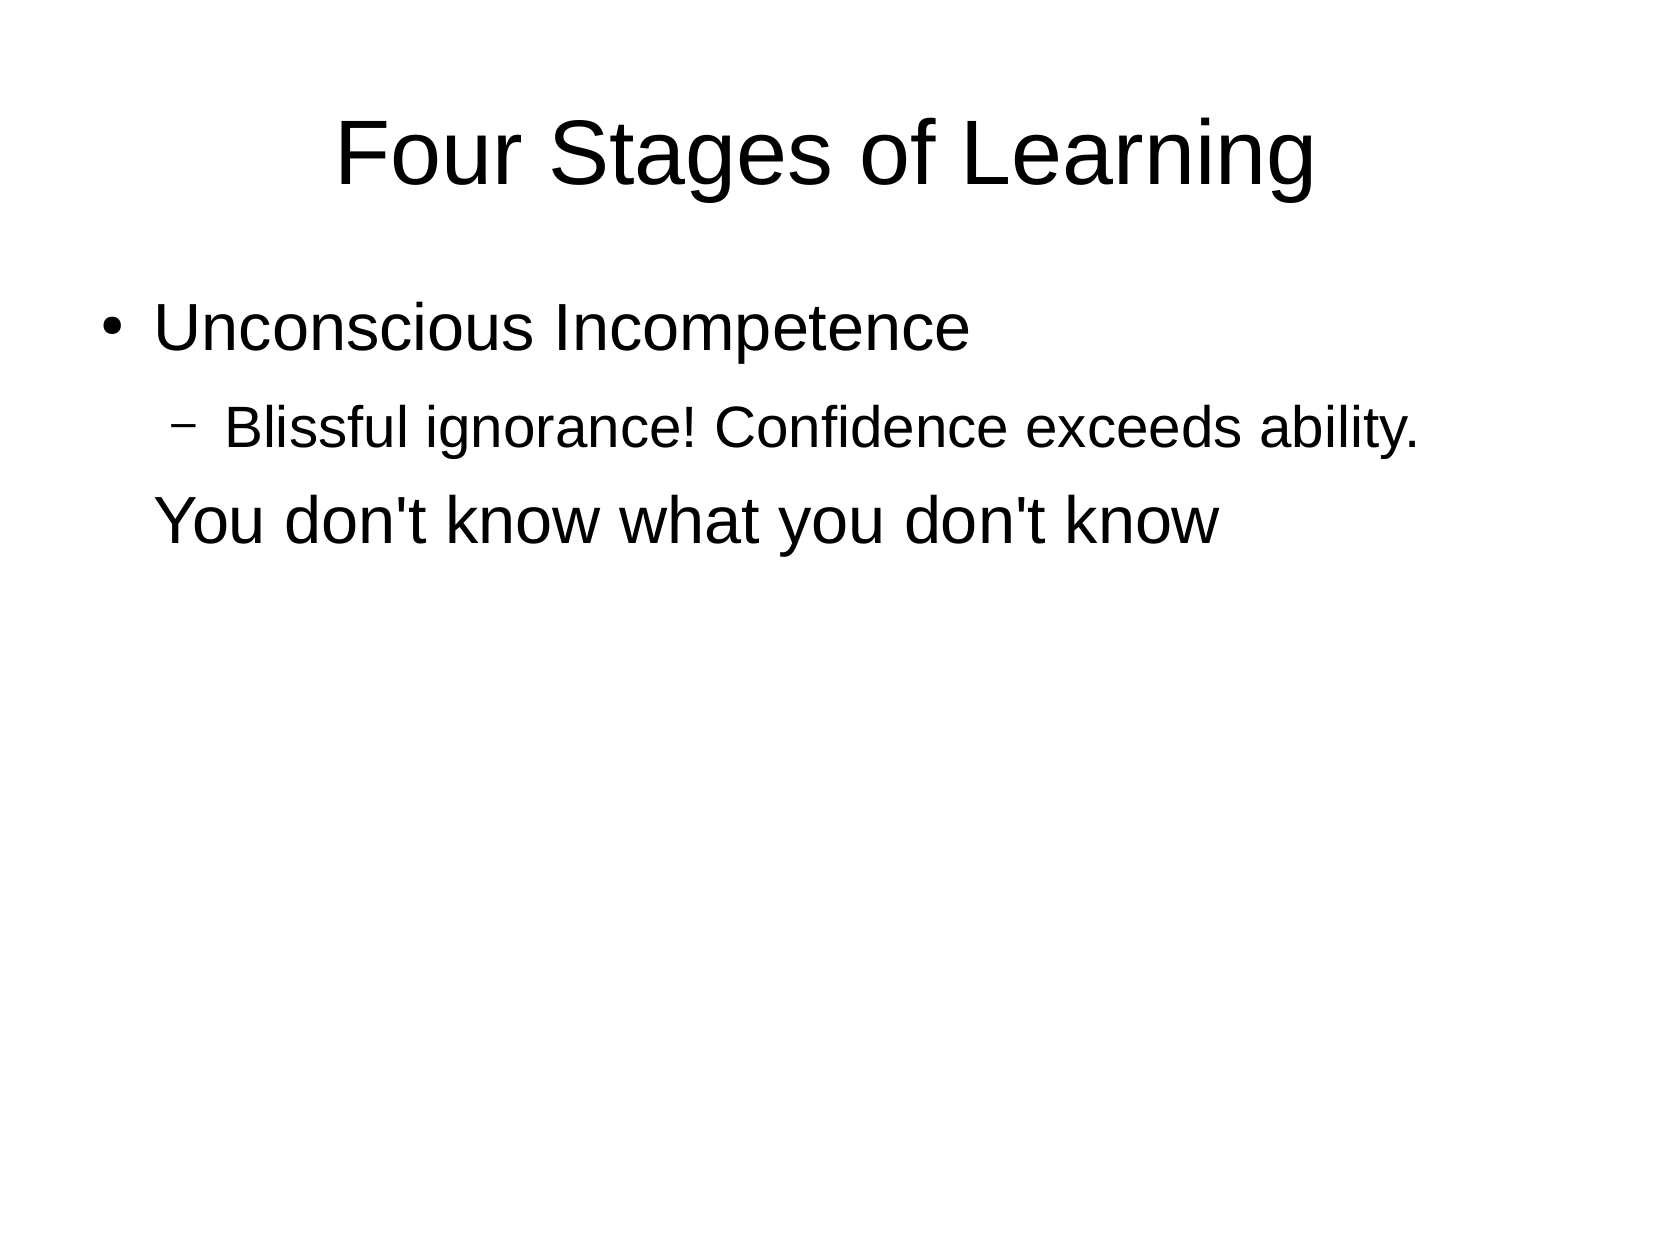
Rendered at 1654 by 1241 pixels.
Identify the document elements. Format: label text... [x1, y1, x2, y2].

list Unconscious Incompetence Blissful ignorance! Confidence exceeds ability. You don't know what you don't know [82, 290, 1571, 1109]
title Four Stages of Learning [82, 49, 1571, 257]
